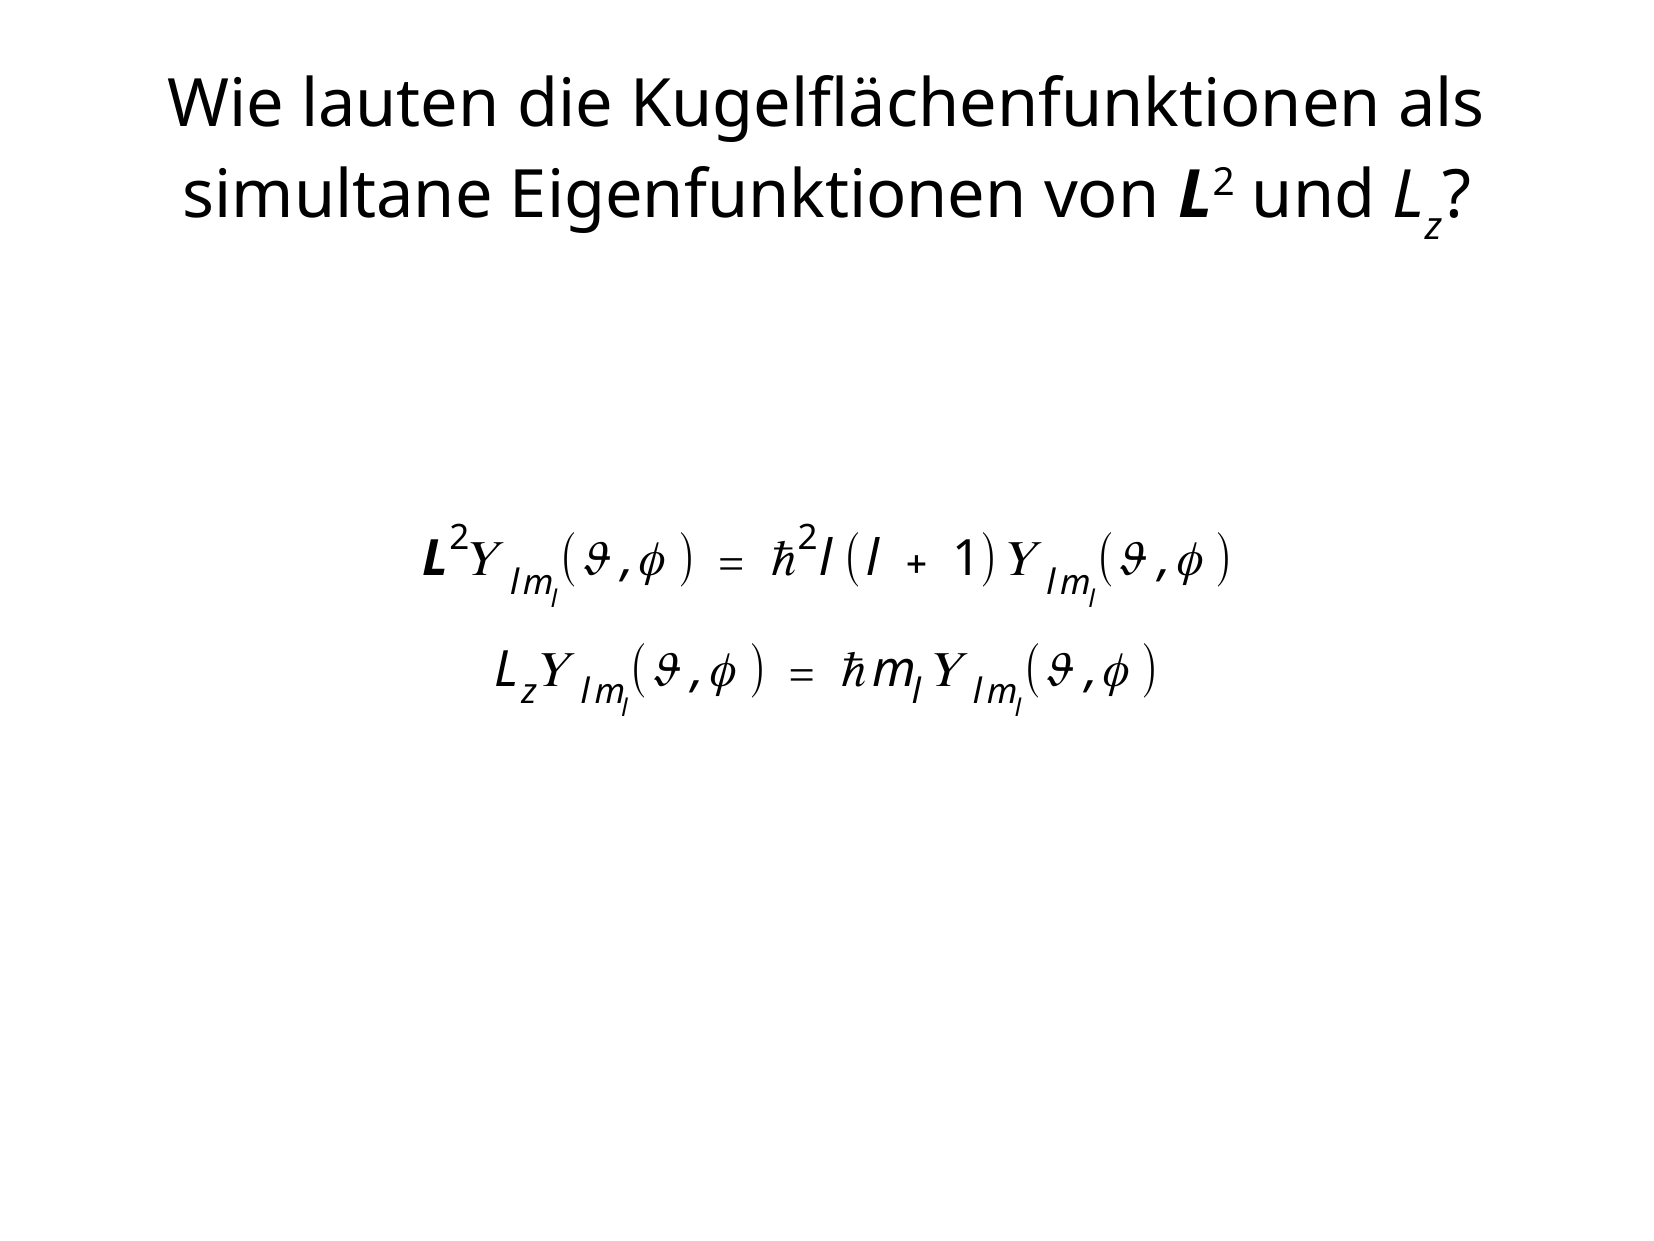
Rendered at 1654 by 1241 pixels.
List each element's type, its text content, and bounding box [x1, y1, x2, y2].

title Wie lauten die Kugelflächenfunktionen als simultane Eigenfunktionen von L2 und Lz? [82, 49, 1571, 257]
chart [414, 516, 1239, 724]
